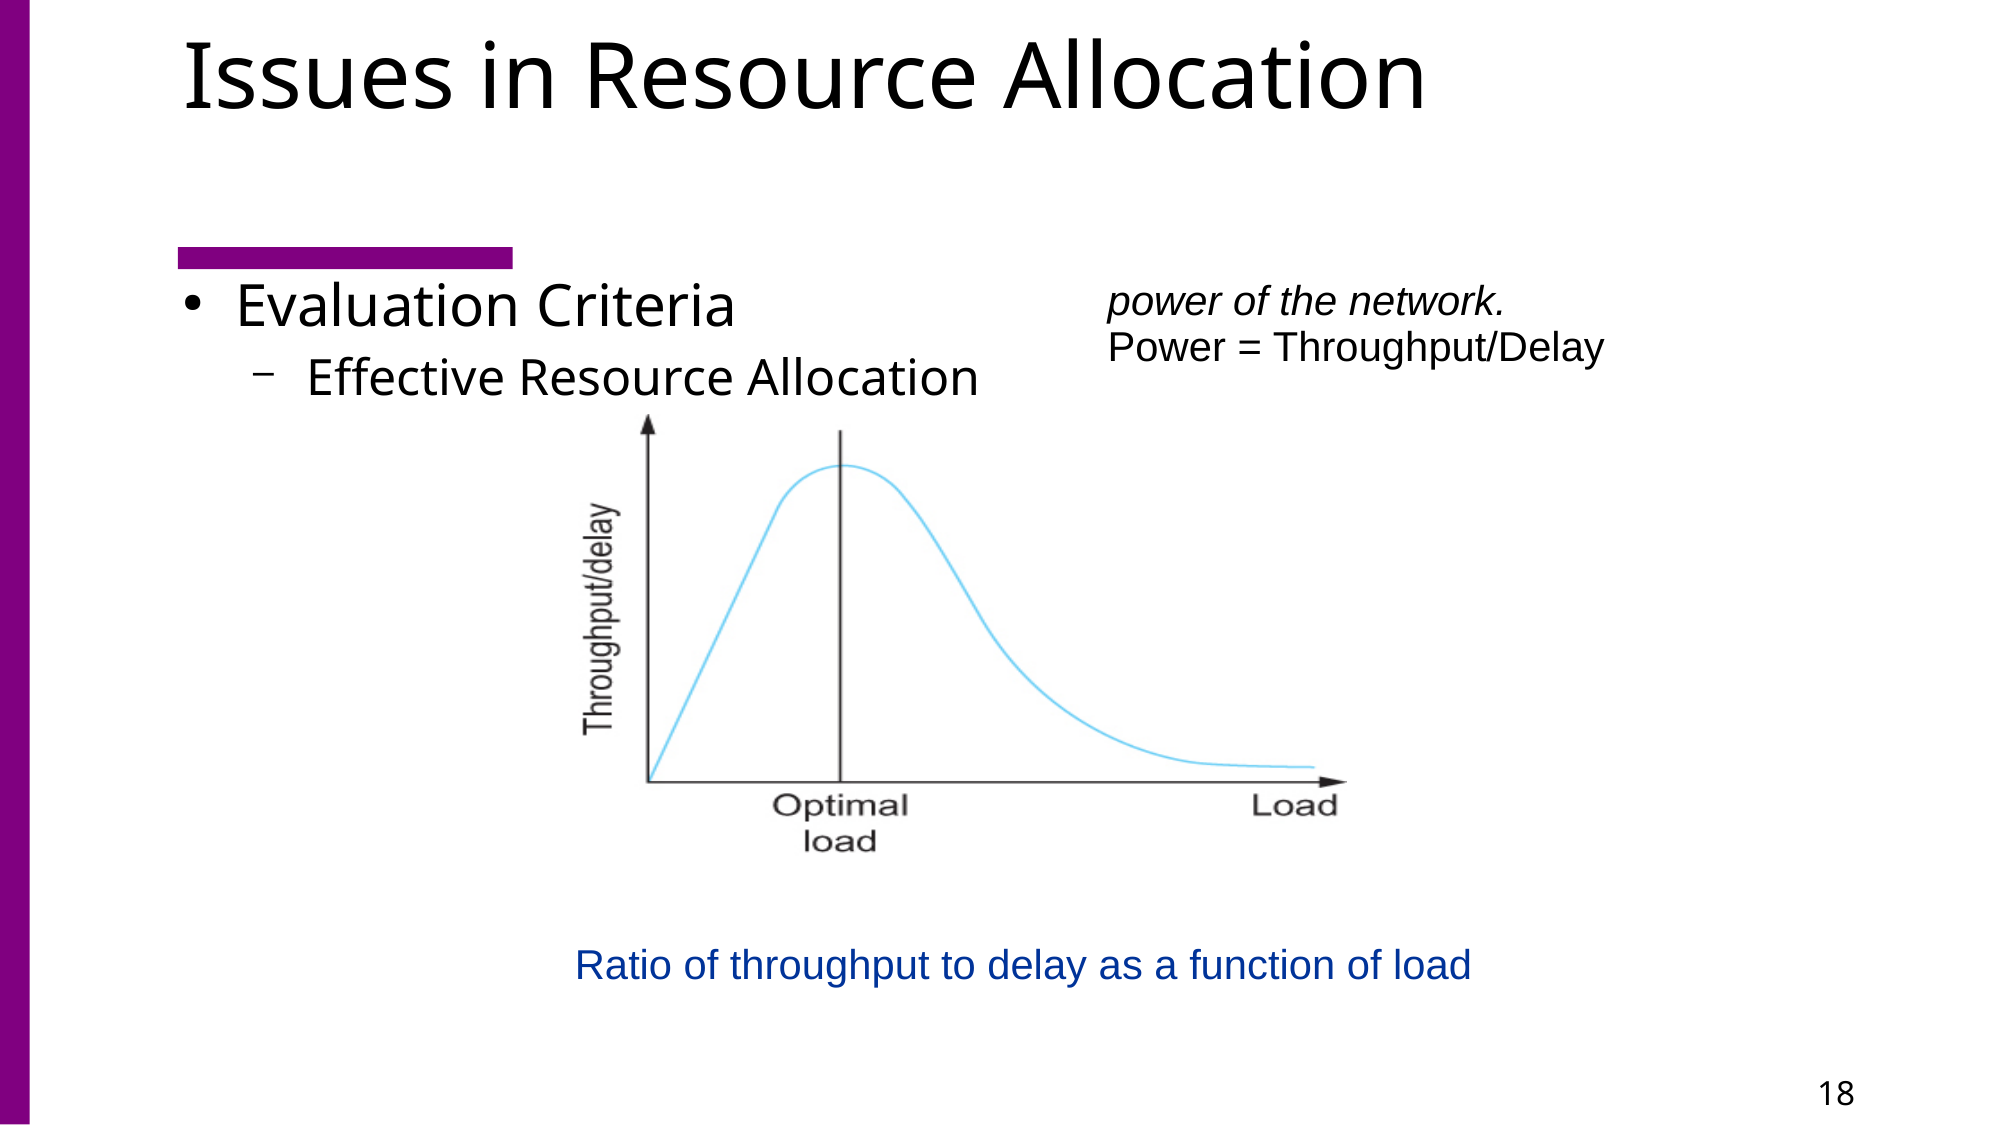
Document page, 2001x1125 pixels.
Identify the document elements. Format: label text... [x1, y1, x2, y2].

title Issues in Resource Allocation [133, 0, 1946, 135]
picture [578, 414, 1347, 858]
text_box power of the network. Power = Throughput/Delay [1092, 270, 1621, 378]
text_box Ratio of throughput to delay as a function of load [559, 930, 1561, 996]
list Evaluation Criteria Effective Resource Allocation [149, 184, 1959, 1012]
